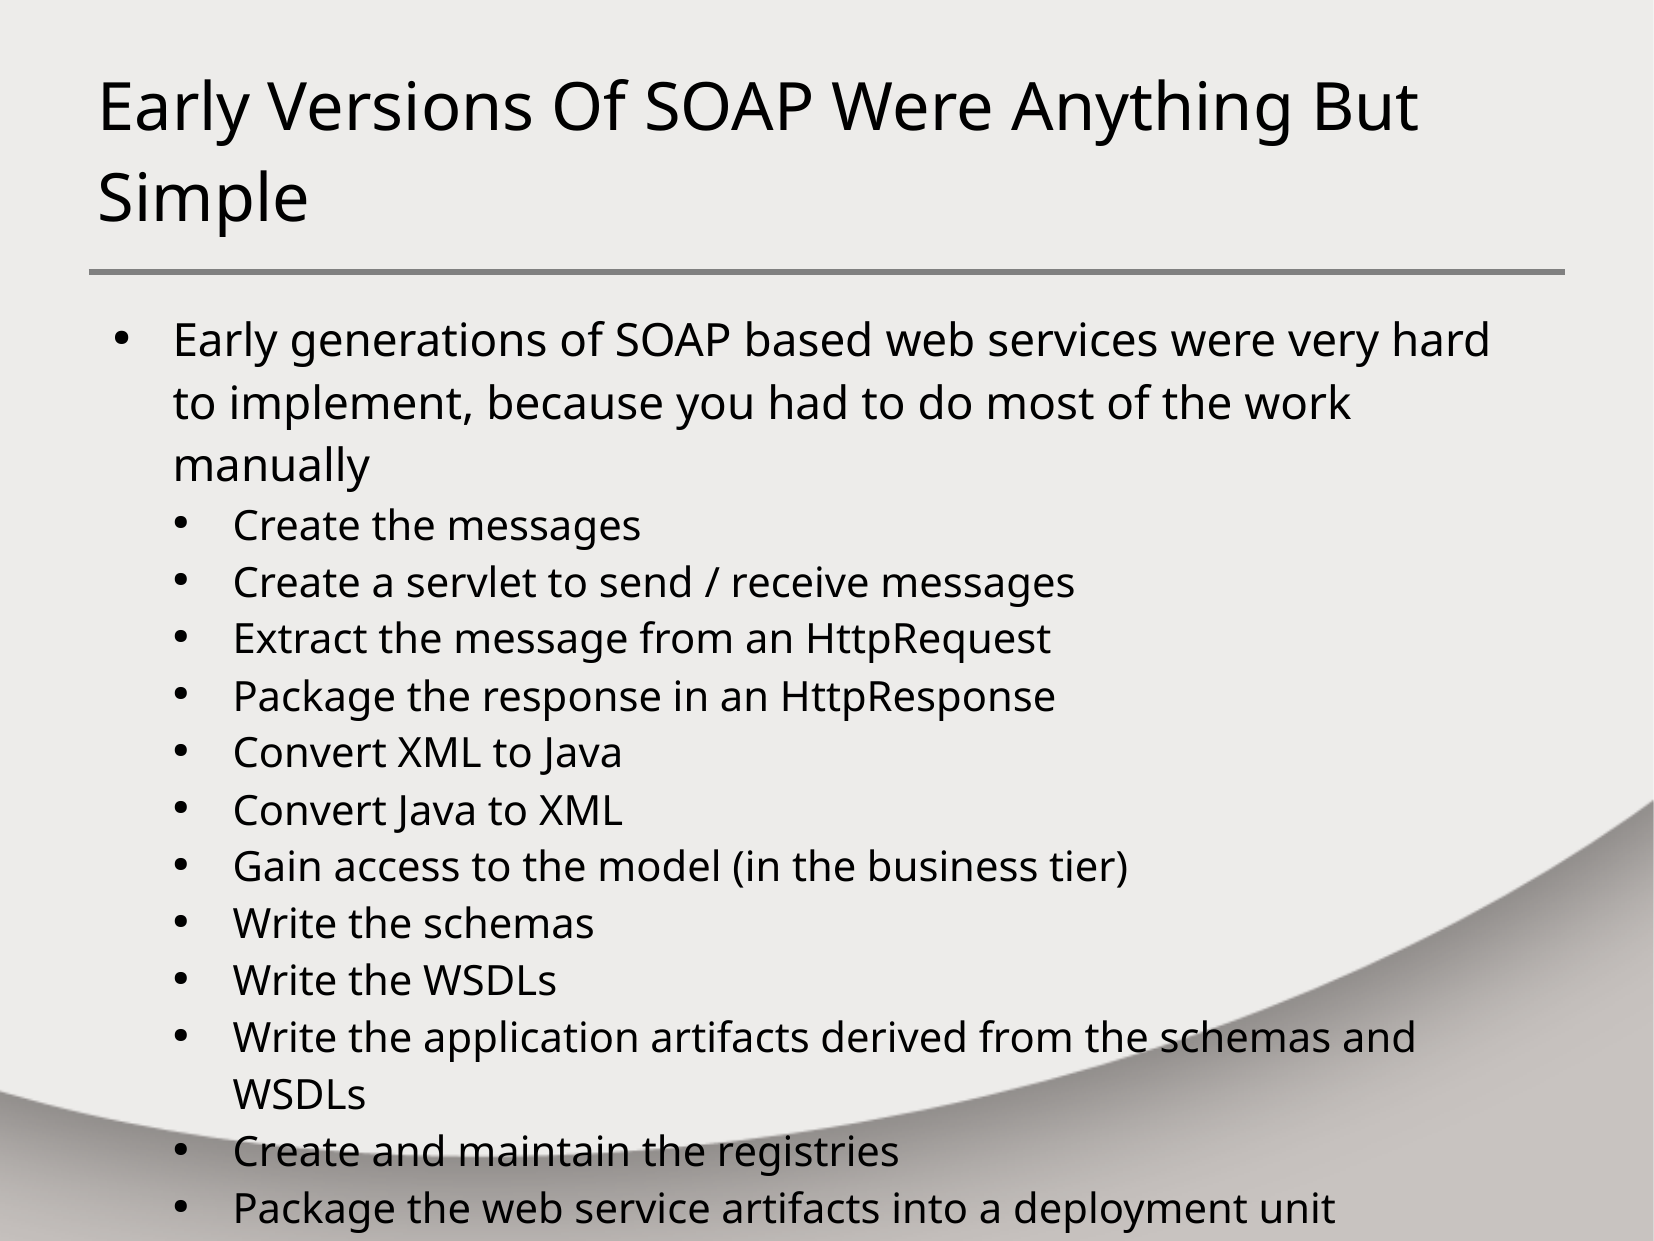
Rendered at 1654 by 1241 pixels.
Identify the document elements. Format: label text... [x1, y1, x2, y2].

title Early Versions Of SOAP Were Anything But Simple [97, 75, 1561, 226]
text_box Early generations of SOAP based web services were very hard to implement, because you had to do most of the work manually Create the messages Create a servlet to send / receive messages Extract the message from an HttpRequest Package the response in an HttpResponse Convert XML to Java Convert Java to XML Gain access to the model (in the business tier) Write the schemas Write the WSDLs Write the application artifacts derived from the schemas and WSDLs Create and maintain the registries Package the web service artifacts into a deployment unit [97, 300, 1561, 1163]
picture [0, 0, 1654, 1241]
